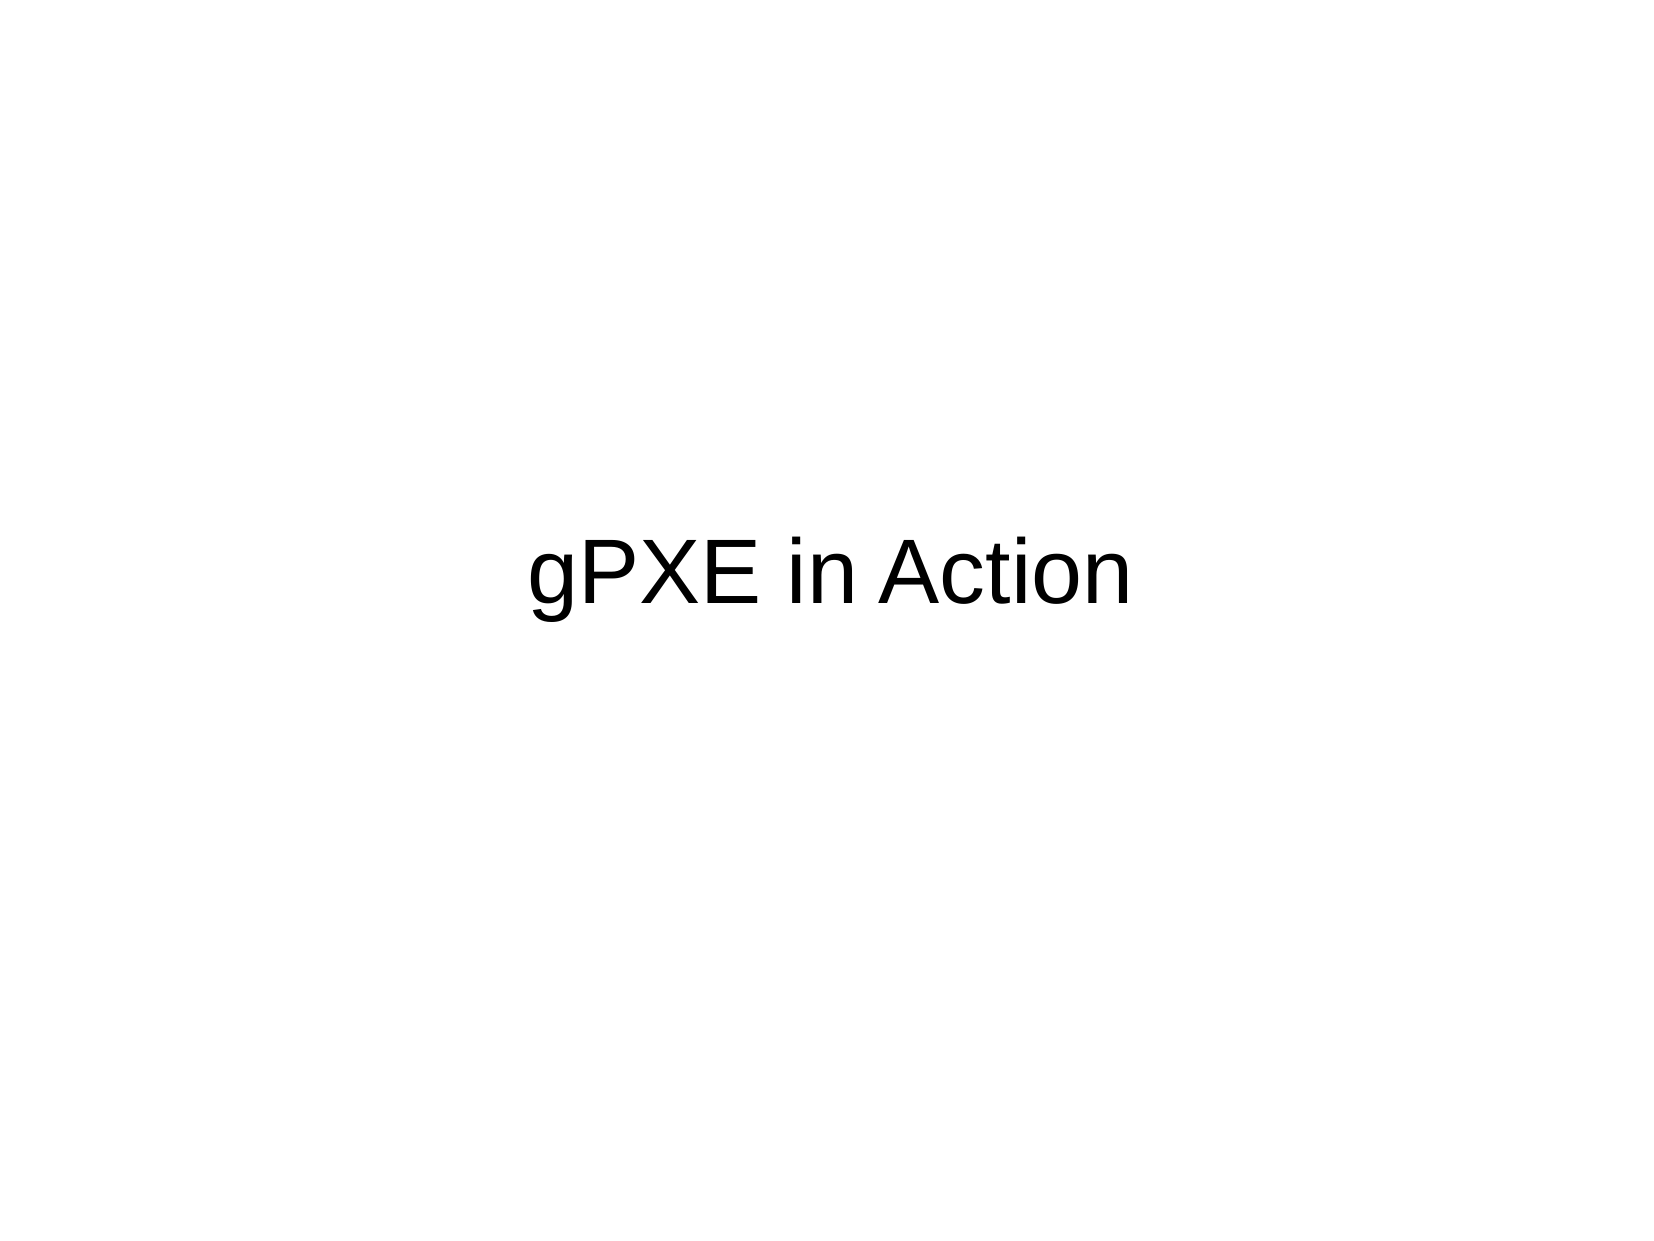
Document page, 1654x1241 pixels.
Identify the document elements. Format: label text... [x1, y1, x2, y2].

title gPXE in Action [86, 467, 1576, 676]
